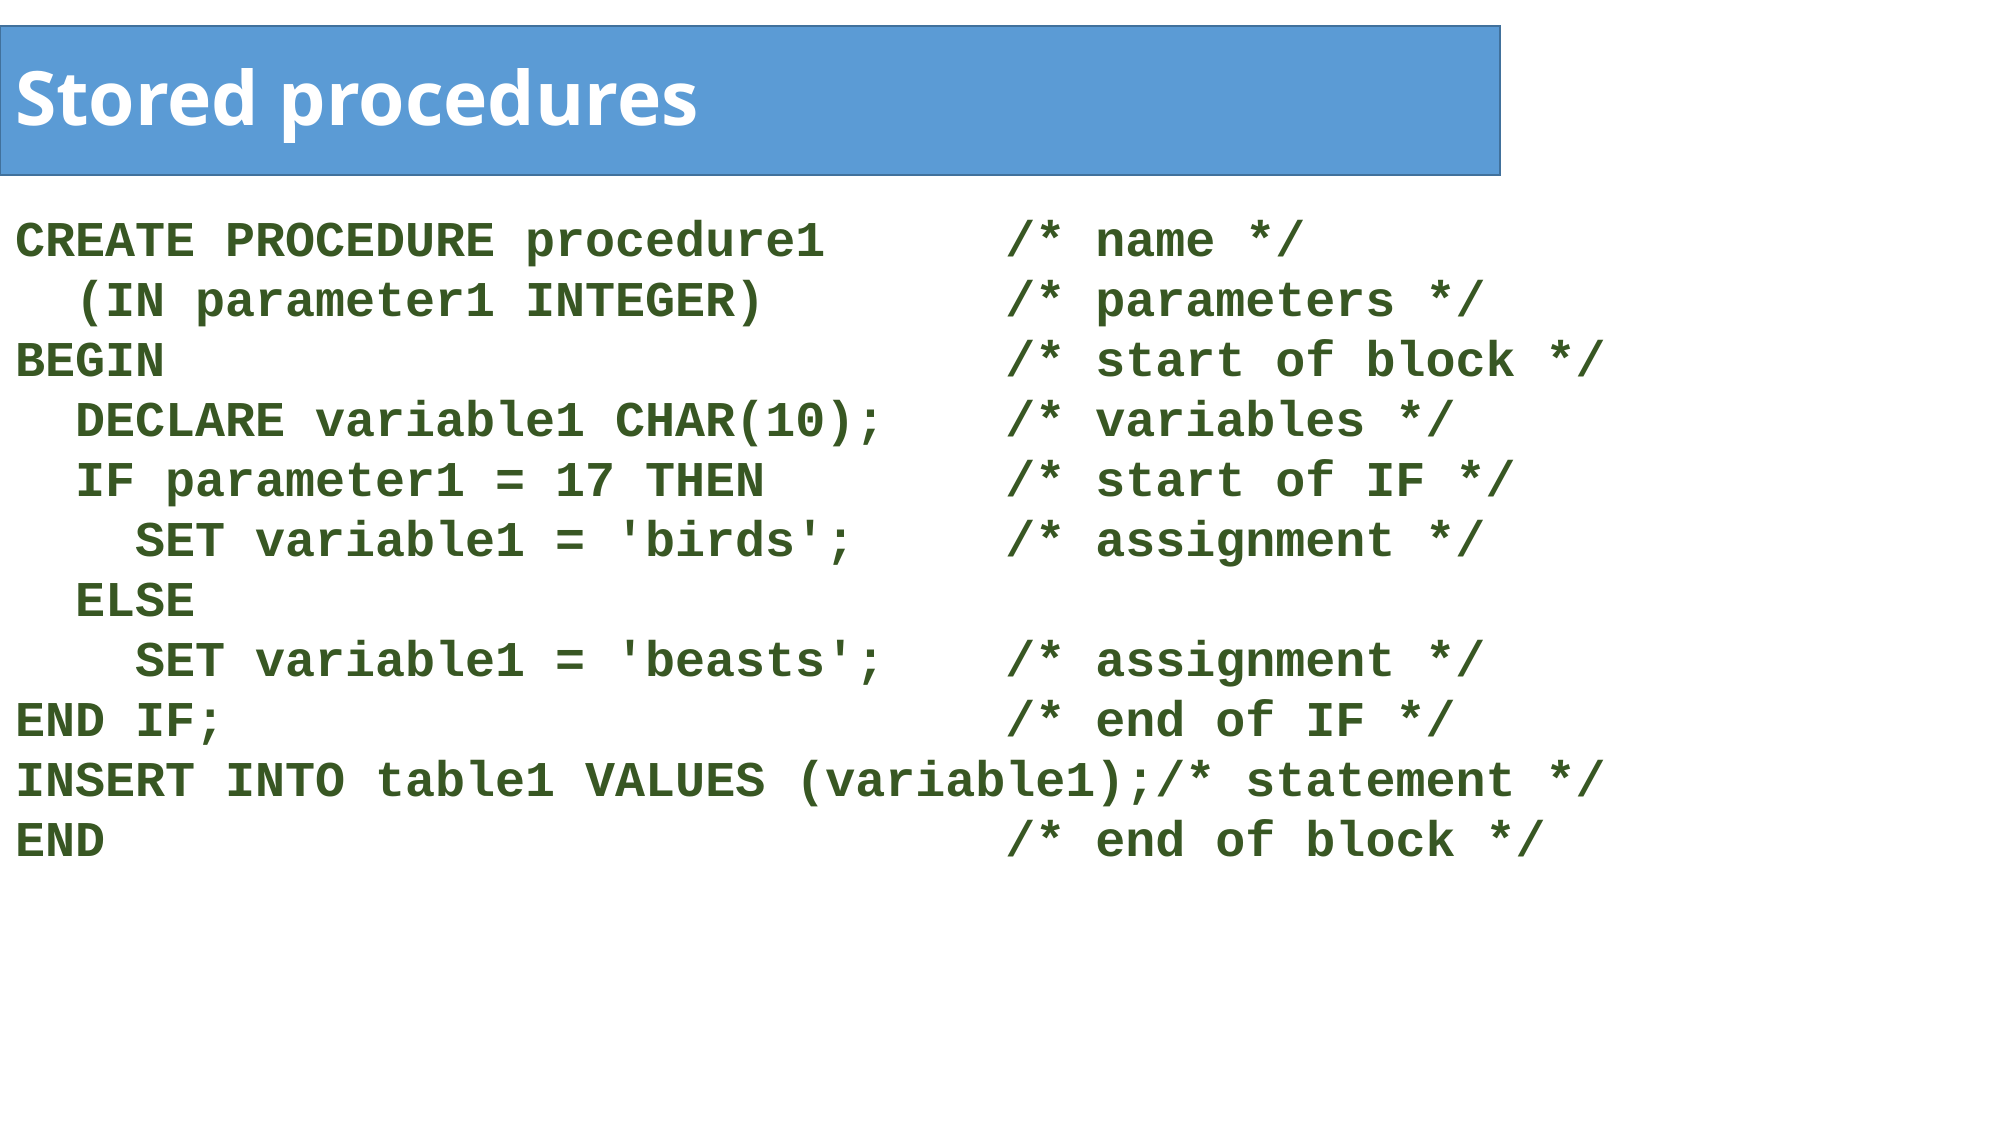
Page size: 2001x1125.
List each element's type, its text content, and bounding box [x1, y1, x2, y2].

text_box CREATE PROCEDURE procedure1 /* name */ (IN parameter1 INTEGER) /* parameters */ BEGIN /* start of block */ DECLARE variable1 CHAR(10); /* variables */ IF parameter1 = 17 THEN /* start of IF */ SET variable1 = 'birds'; /* assignment */ ELSE SET variable1 = 'beasts'; /* assignment */ END IF; /* end of IF */ INSERT INTO table1 VALUES (variable1);/* statement */ END /* end of block */ [0, 199, 1865, 874]
title Stored procedures [0, 26, 1501, 176]
